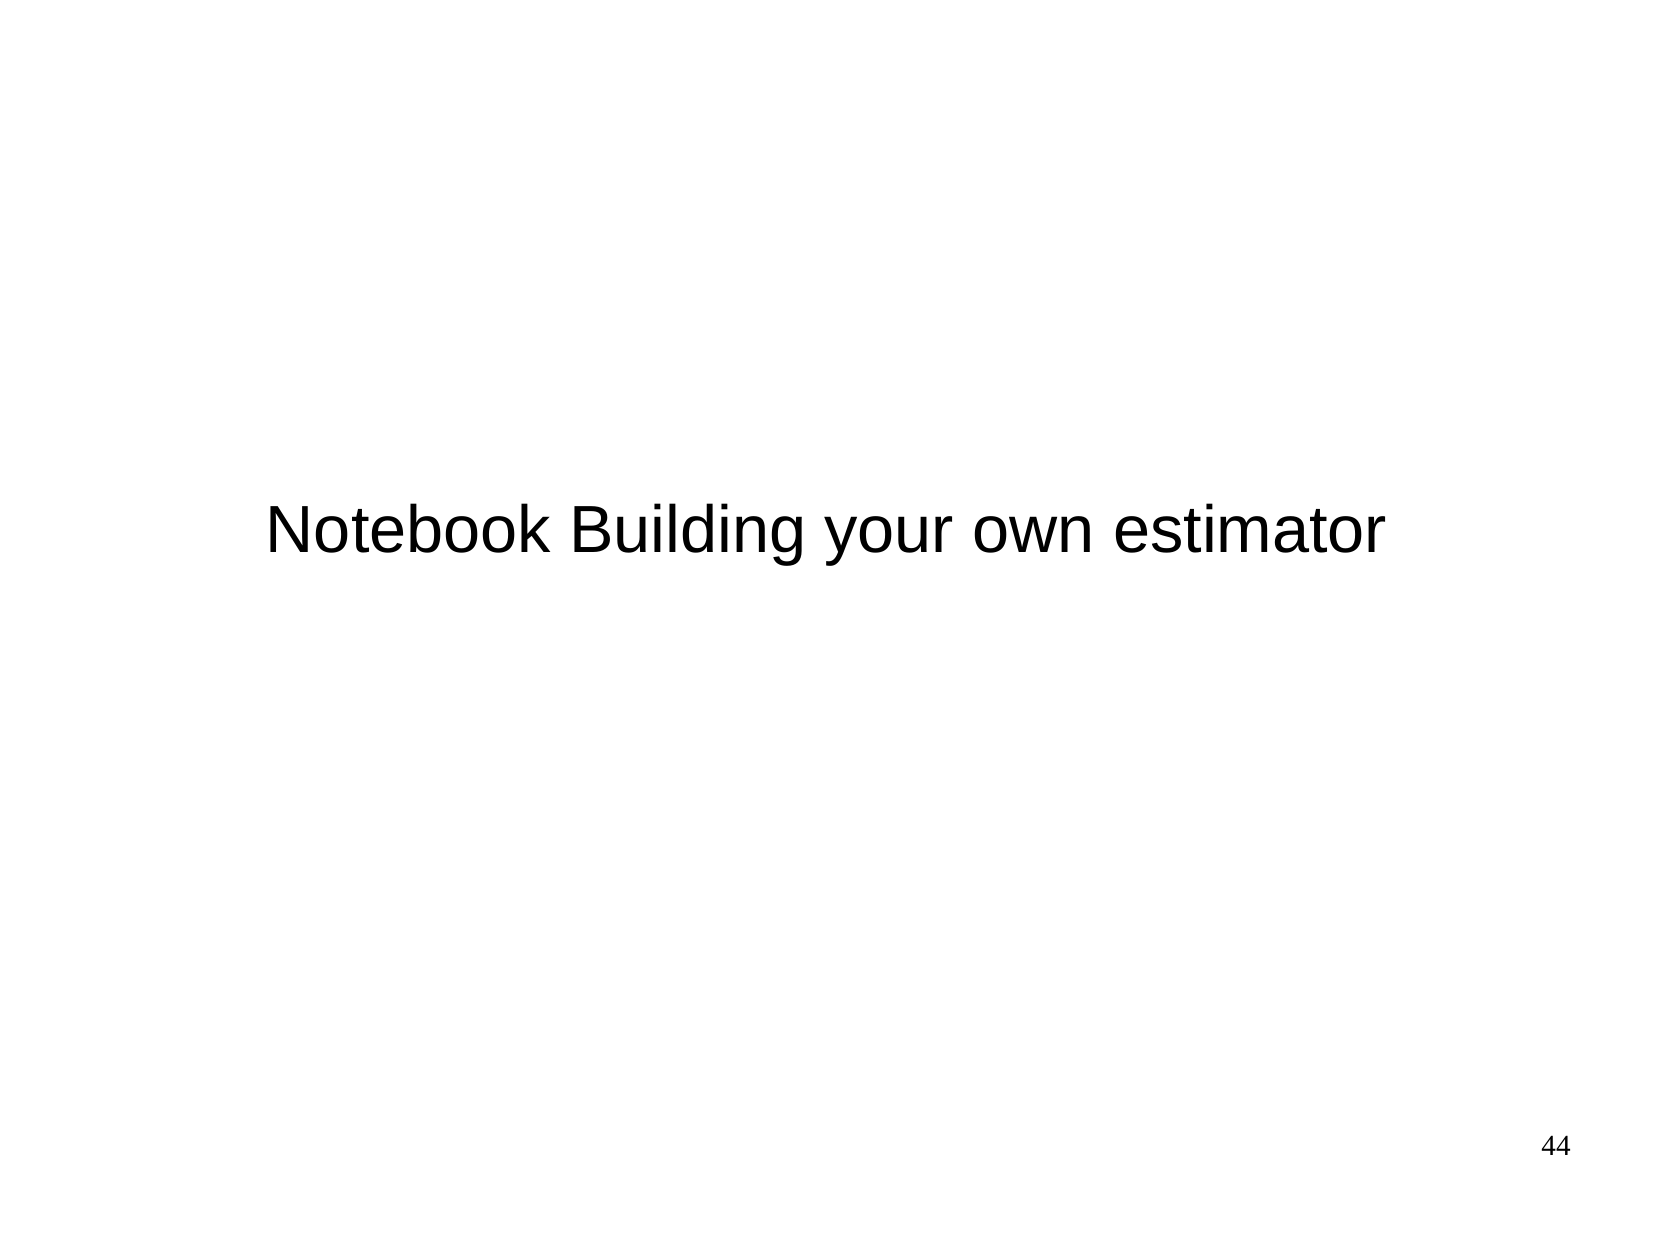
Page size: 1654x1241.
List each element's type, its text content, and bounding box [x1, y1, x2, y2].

subtitle Notebook Building your own estimator [82, 49, 1571, 1010]
